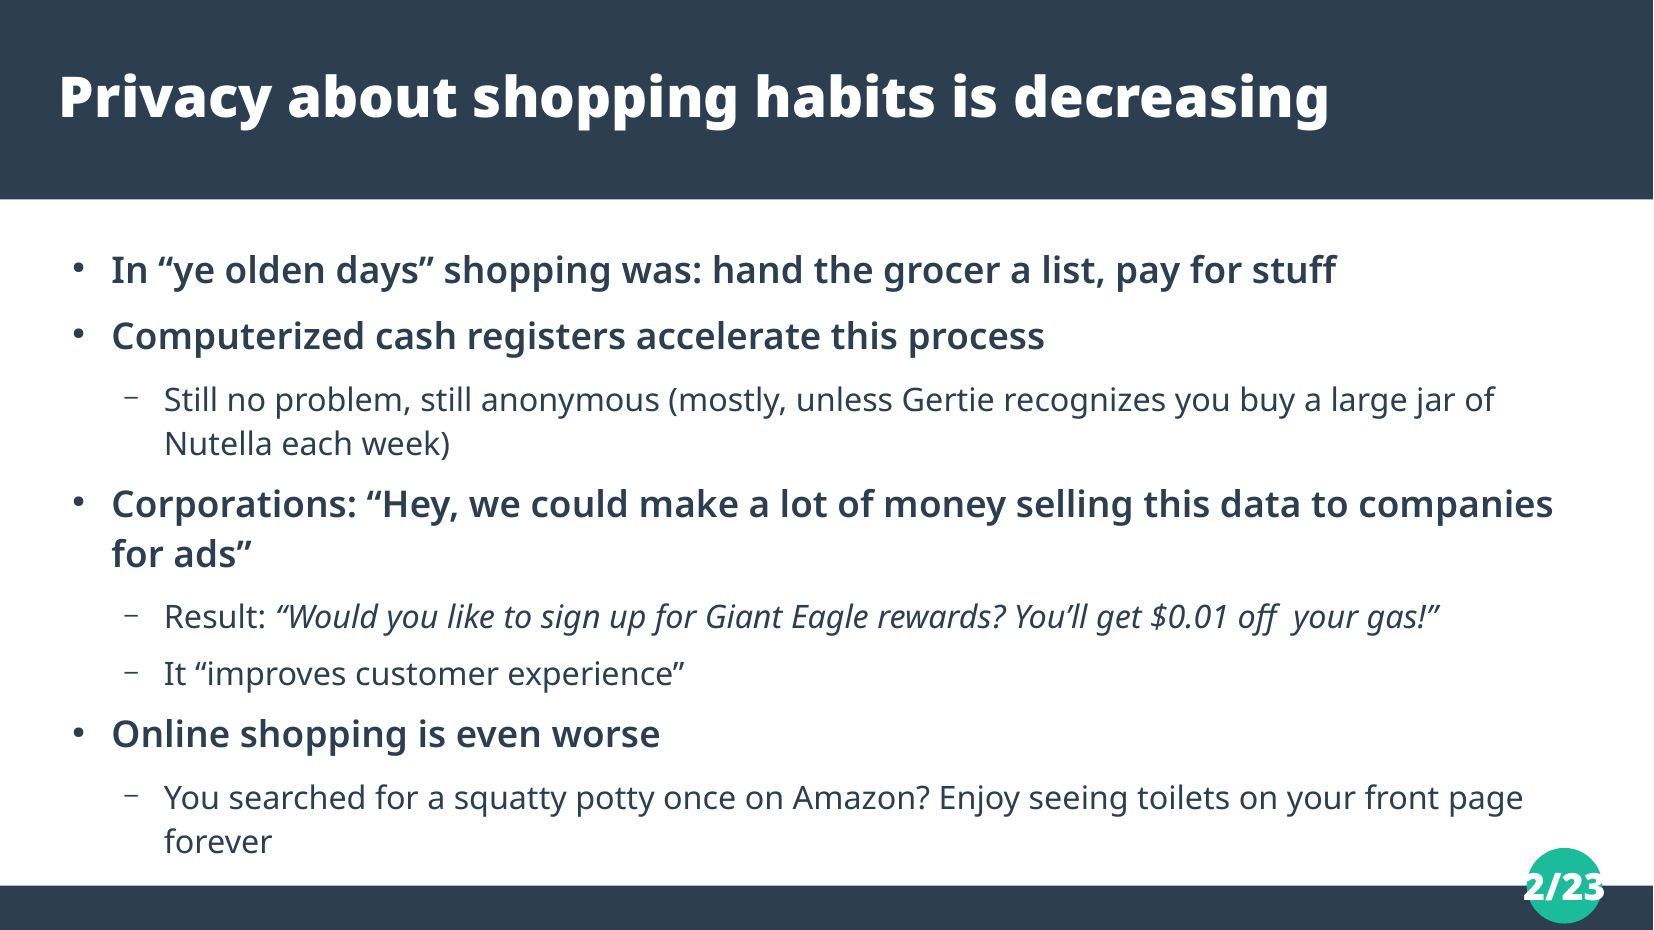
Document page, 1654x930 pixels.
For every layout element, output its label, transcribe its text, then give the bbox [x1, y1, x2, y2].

title Privacy about shopping habits is decreasing [58, 36, 1594, 156]
list In “ye olden days” shopping was: hand the grocer a list, pay for stuff Computerized cash registers accelerate this process Still no problem, still anonymous (mostly, unless Gertie recognizes you buy a large jar of Nutella each week) Corporations: “Hey, we could make a lot of money selling this data to companies for ads” Result: “Would you like to sign up for Giant Eagle rewards? You’ll get $0.01 off your gas!” It “improves customer experience” Online shopping is even worse You searched for a squatty potty once on Amazon? Enjoy seeing toilets on your front page forever [58, 243, 1594, 864]
